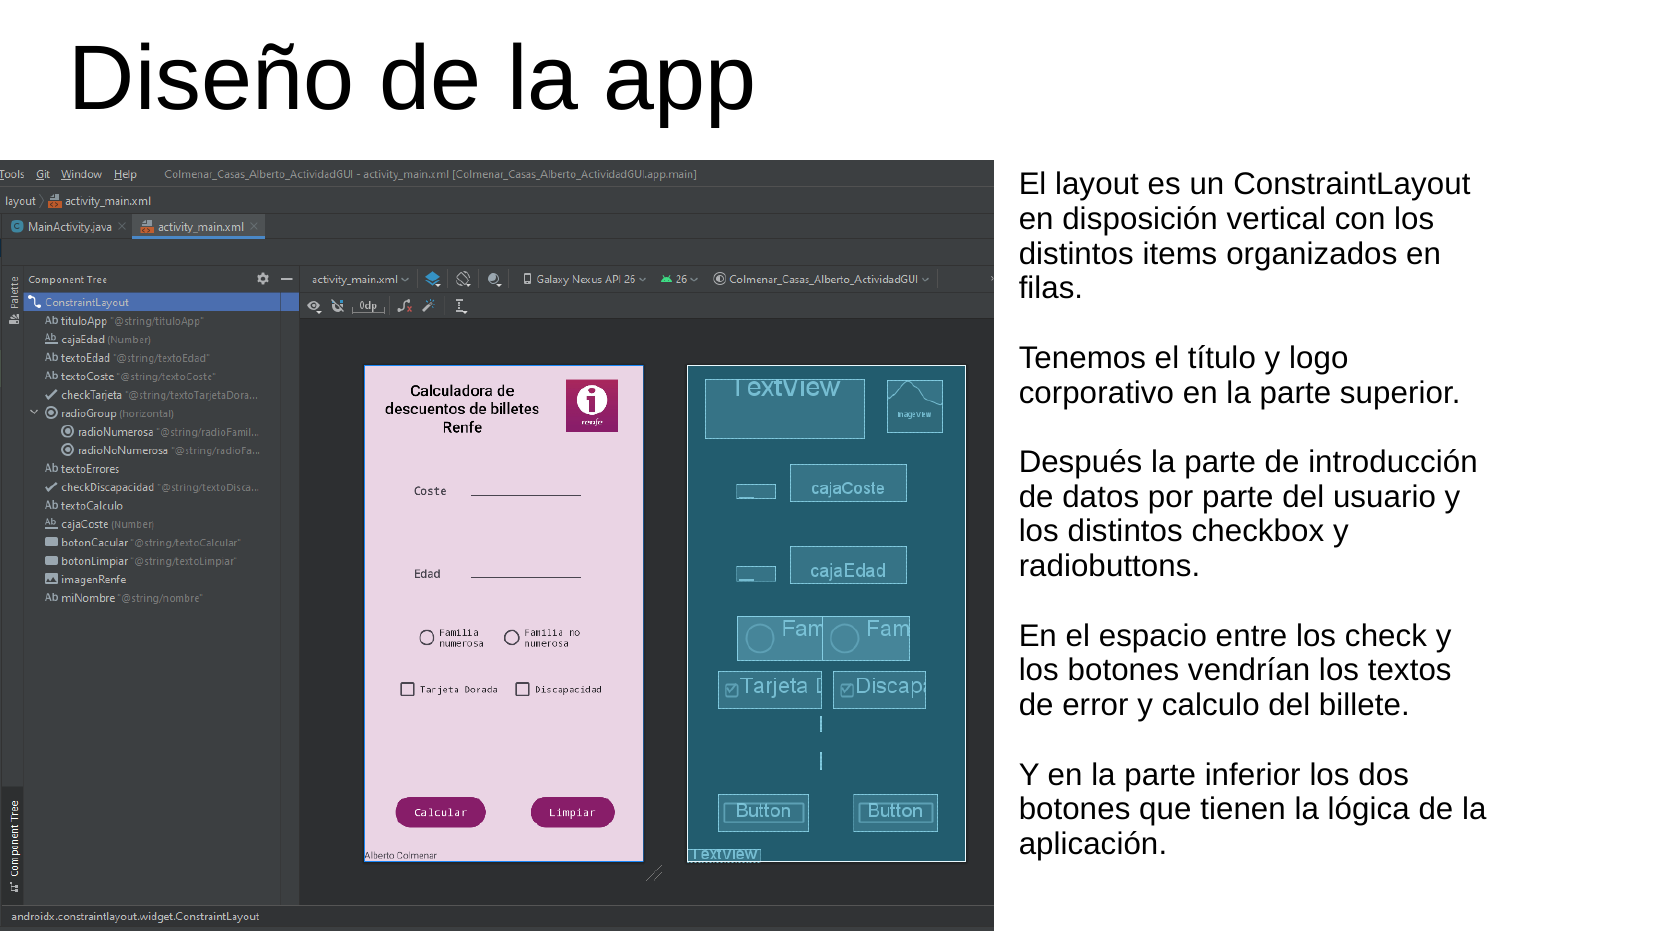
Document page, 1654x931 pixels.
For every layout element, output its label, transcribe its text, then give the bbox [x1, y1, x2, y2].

title Diseño de la app [0, 0, 827, 156]
picture [0, 160, 994, 931]
text_box El layout es un ConstraintLayout en disposición vertical con los distintos items organizados en filas. Tenemos el título y logo corporativo en la parte superior. Después la parte de introducción de datos por parte del usuario y los distintos checkbox y radiobuttons. En el espacio entre los check y los botones vendrían los textos de error y calculo del billete. Y en la parte inferior los dos botones que tienen la lógica de la aplicación. [1003, 159, 1506, 931]
